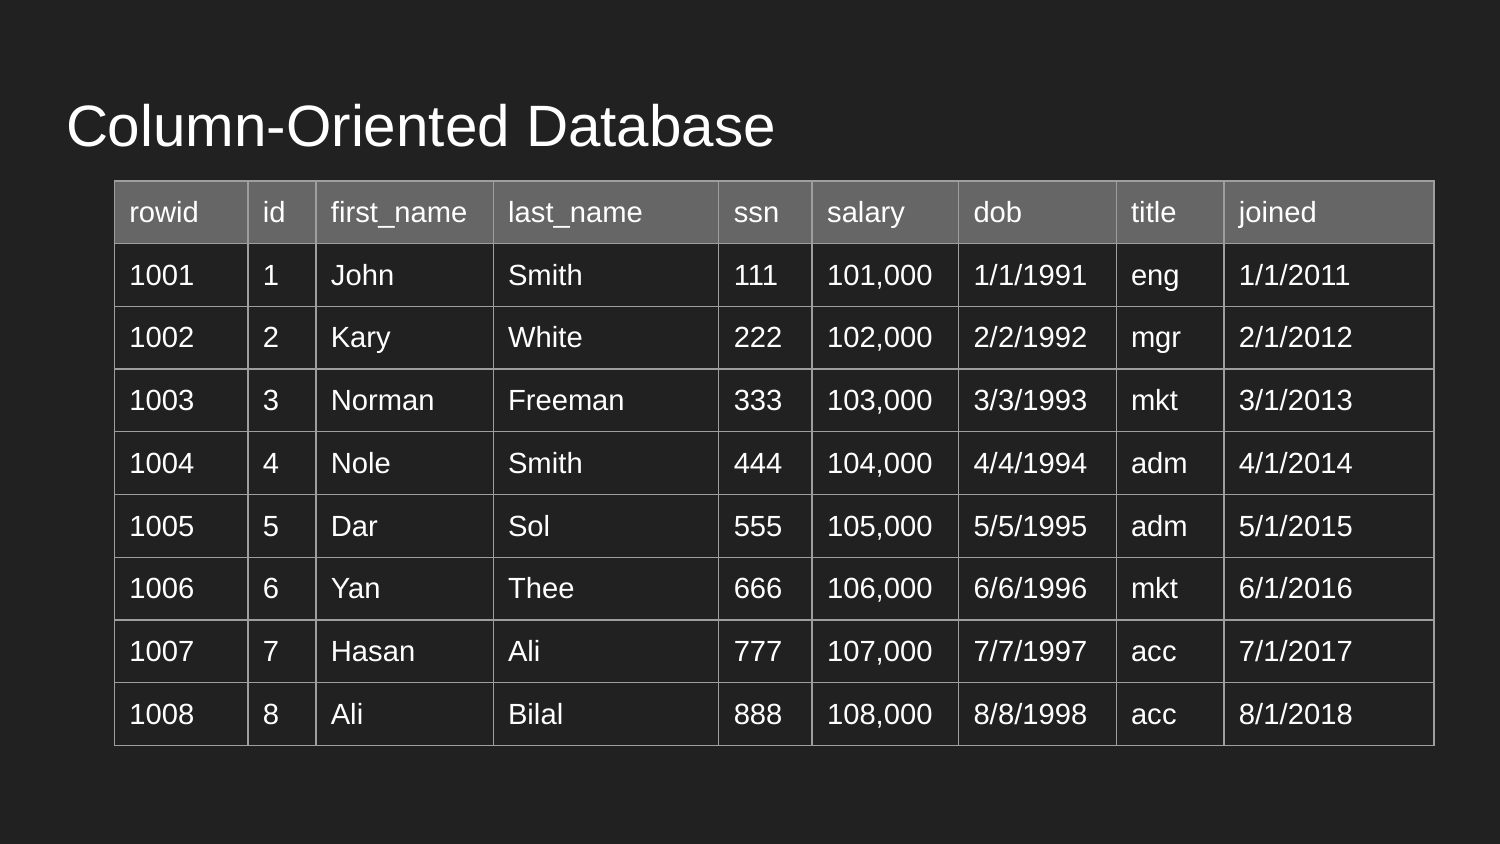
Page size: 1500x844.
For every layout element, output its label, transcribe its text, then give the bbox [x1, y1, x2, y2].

table_cell mgr [1117, 307, 1223, 368]
table_cell 1003 [115, 370, 247, 431]
table_cell adm [1117, 432, 1223, 494]
table_cell 6 [249, 558, 315, 619]
table_cell 6/1/2016 [1225, 558, 1433, 619]
table_cell Norman [317, 370, 493, 431]
table_cell 555 [719, 495, 811, 557]
table_header ssn [719, 182, 811, 243]
table_cell Yan [317, 558, 493, 619]
table_cell 1007 [115, 621, 247, 682]
table_cell mkt [1117, 558, 1223, 619]
table_cell 107,000 [813, 621, 958, 682]
table_header id [249, 182, 315, 243]
table_cell 8/1/2018 [1225, 683, 1433, 745]
table_cell 1/1/2011 [1225, 244, 1433, 306]
table_cell 103,000 [813, 370, 958, 431]
table_cell 3/1/2013 [1225, 370, 1433, 431]
table_cell Ali [494, 621, 718, 682]
table_cell 333 [719, 370, 811, 431]
table_cell 1/1/1991 [959, 244, 1116, 306]
table_cell 1001 [115, 244, 247, 306]
table_cell 106,000 [813, 558, 958, 619]
table_cell 3/3/1993 [959, 370, 1116, 431]
table_cell 8 [249, 683, 315, 745]
table_cell 2 [249, 307, 315, 368]
table_cell 111 [719, 244, 811, 306]
table_cell 5 [249, 495, 315, 557]
table_cell acc [1117, 621, 1223, 682]
table_cell 4/4/1994 [959, 432, 1116, 494]
table_header last_name [494, 182, 718, 243]
table_cell 5/5/1995 [959, 495, 1116, 557]
table_cell 4/1/2014 [1225, 432, 1433, 494]
table_cell 1005 [115, 495, 247, 557]
table_cell 222 [719, 307, 811, 368]
table_cell eng [1117, 244, 1223, 306]
table_header dob [959, 182, 1116, 243]
table_cell 2/1/2012 [1225, 307, 1433, 368]
table_cell 8/8/1998 [959, 683, 1116, 745]
table_cell 777 [719, 621, 811, 682]
table_cell 108,000 [813, 683, 958, 745]
table_cell 1006 [115, 558, 247, 619]
table_cell Hasan [317, 621, 493, 682]
table_cell Ali [317, 683, 493, 745]
table_cell Kary [317, 307, 493, 368]
table_cell 1004 [115, 432, 247, 494]
table_cell 105,000 [813, 495, 958, 557]
title Column-Oriented Database [51, 72, 1449, 167]
table_cell Bilal [494, 683, 718, 745]
table_cell 5/1/2015 [1225, 495, 1433, 557]
table_cell adm [1117, 495, 1223, 557]
table_cell 7/1/2017 [1225, 621, 1433, 682]
table_cell White [494, 307, 718, 368]
table_cell Dar [317, 495, 493, 557]
table_cell 888 [719, 683, 811, 745]
table_cell Freeman [494, 370, 718, 431]
table_cell Nole [317, 432, 493, 494]
table_cell Smith [494, 244, 718, 306]
table_cell 3 [249, 370, 315, 431]
table_cell 1002 [115, 307, 247, 368]
table_header rowid [115, 182, 247, 243]
table_cell mkt [1117, 370, 1223, 431]
table_cell Smith [494, 432, 718, 494]
table_cell 104,000 [813, 432, 958, 494]
table_cell 7 [249, 621, 315, 682]
table_header first_name [317, 182, 493, 243]
table_cell John [317, 244, 493, 306]
table_cell 7/7/1997 [959, 621, 1116, 682]
table_cell 101,000 [813, 244, 958, 306]
table_cell 2/2/1992 [959, 307, 1116, 368]
table_header joined [1225, 182, 1433, 243]
table_cell 6/6/1996 [959, 558, 1116, 619]
table_cell 4 [249, 432, 315, 494]
table_cell Sol [494, 495, 718, 557]
table_cell 666 [719, 558, 811, 619]
table_cell Thee [494, 558, 718, 619]
table_cell 1 [249, 244, 315, 306]
table_cell 444 [719, 432, 811, 494]
table_cell acc [1117, 683, 1223, 745]
table_header title [1117, 182, 1223, 243]
table_cell 1008 [115, 683, 247, 745]
table_cell 102,000 [813, 307, 958, 368]
table_header salary [813, 182, 958, 243]
